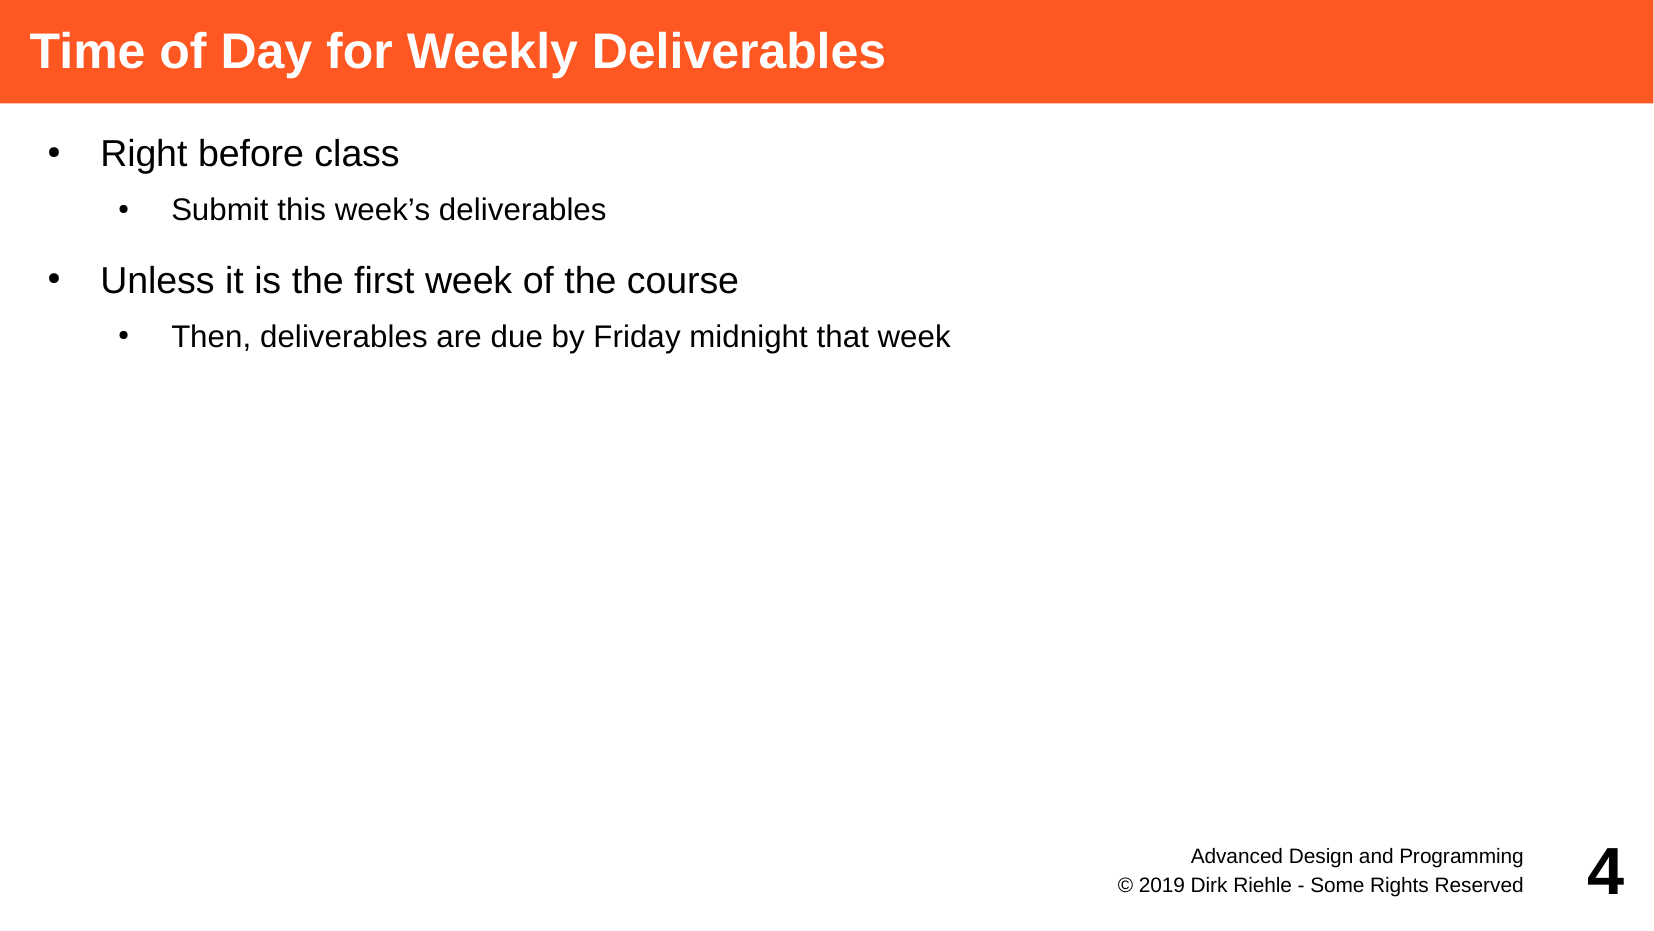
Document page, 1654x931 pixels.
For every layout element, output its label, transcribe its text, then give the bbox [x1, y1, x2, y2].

title Time of Day for Weekly Deliverables [0, 0, 1654, 104]
list Right before class Submit this week’s deliverables Unless it is the first week of the course Then, deliverables are due by Friday midnight that week [29, 132, 1625, 813]
